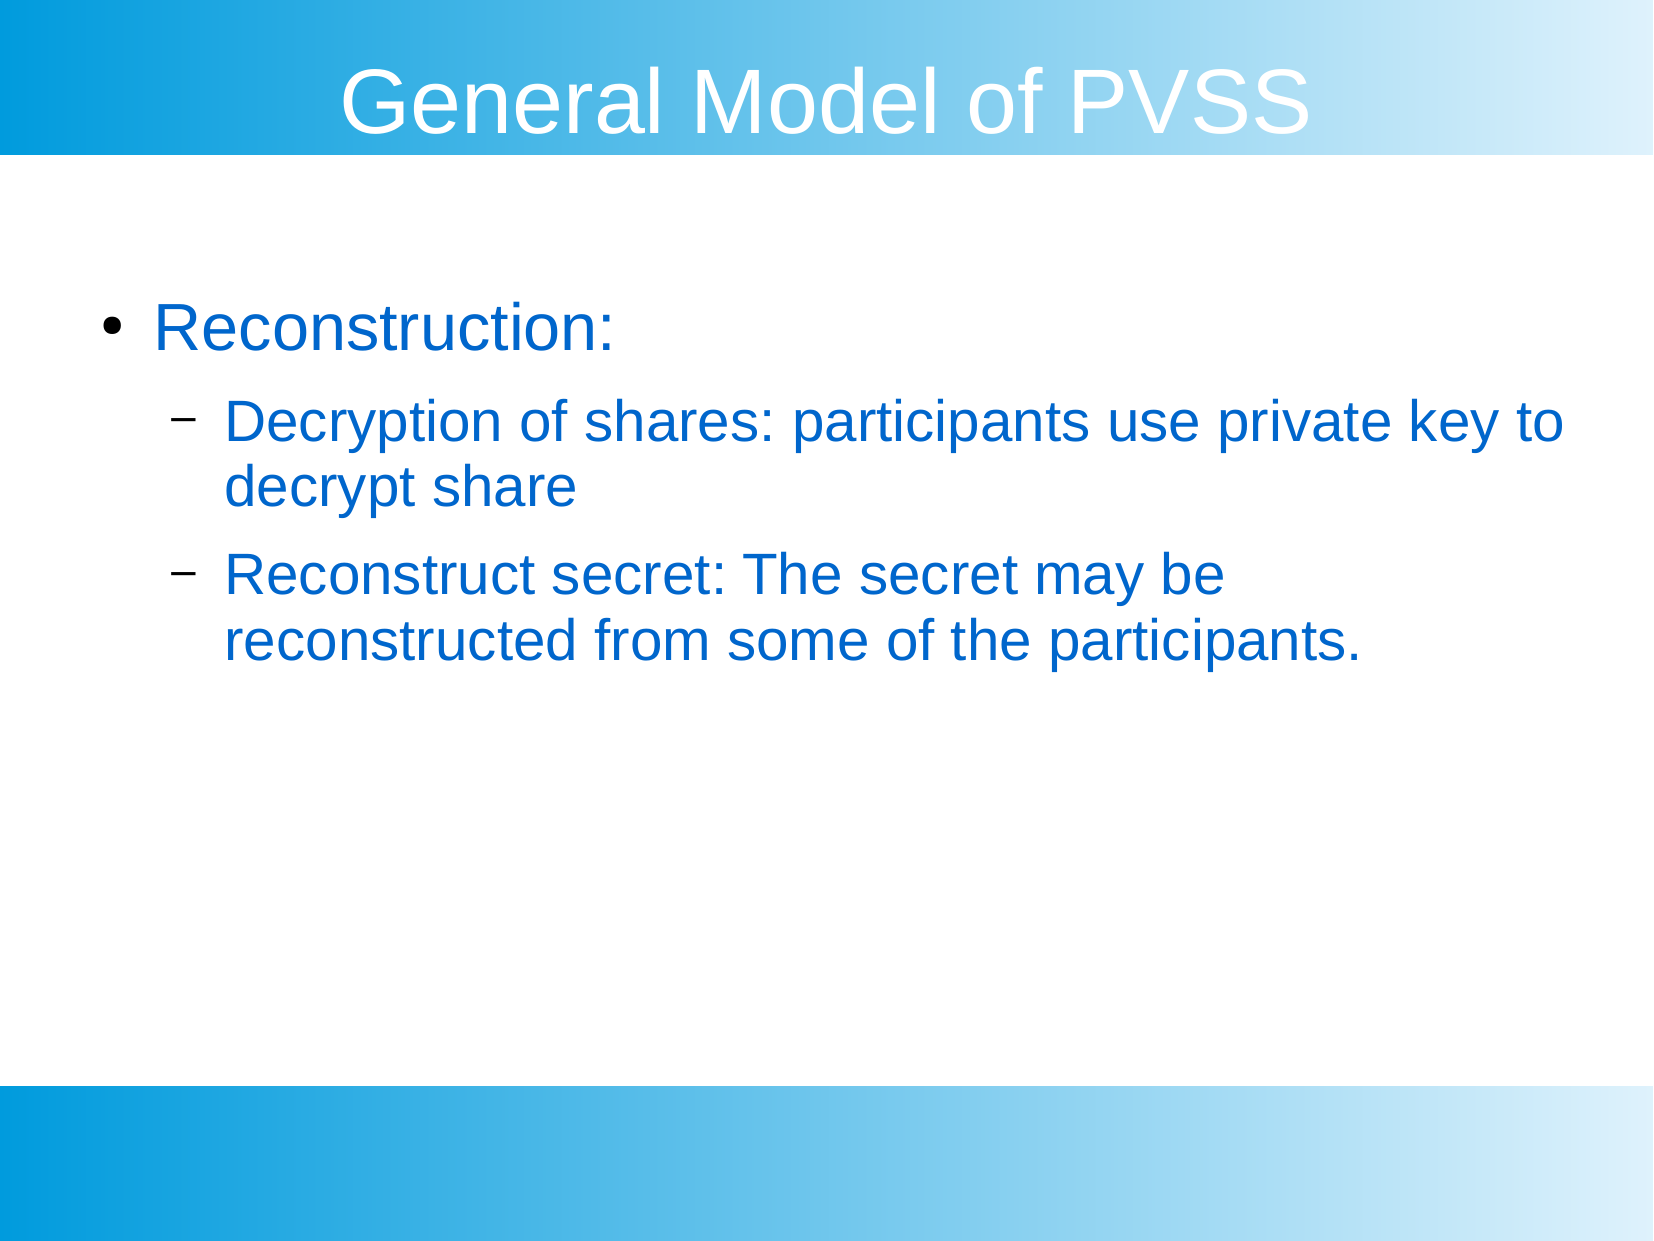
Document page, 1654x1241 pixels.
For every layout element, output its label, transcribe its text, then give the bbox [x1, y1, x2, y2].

title General Model of PVSS [82, 49, 1571, 155]
list Reconstruction: Decryption of shares: participants use private key to decrypt share Reconstruct secret: The secret may be reconstructed from some of the participants. [82, 290, 1571, 1010]
